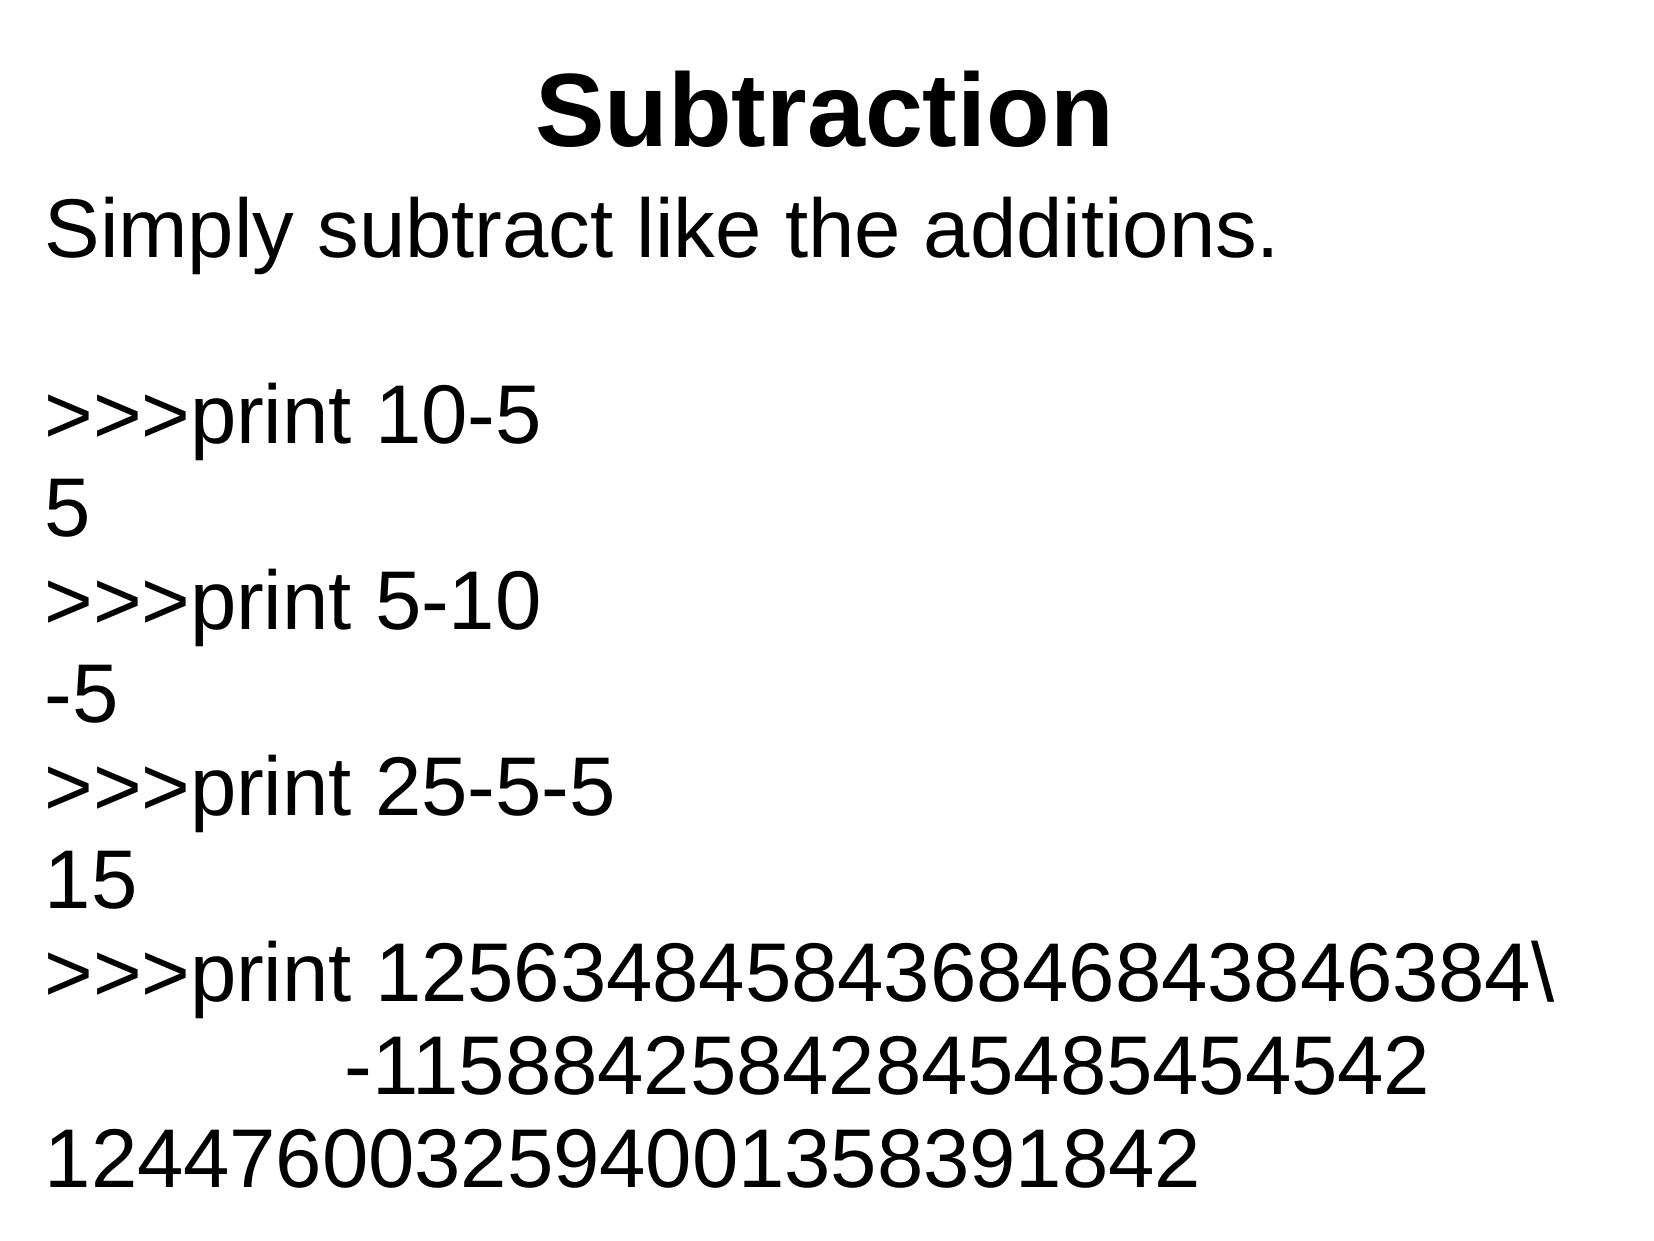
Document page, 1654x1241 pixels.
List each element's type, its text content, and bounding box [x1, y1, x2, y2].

text_box Simply subtract like the additions. >>>print 10-5 5 >>>print 5-10 -5 >>>print 25-5-5 15 >>>print 1256348458436846843846384\ -11588425842845485454542 1244760032594001358391842 [30, 174, 1606, 1216]
text_box Subtraction [45, 45, 1606, 174]
